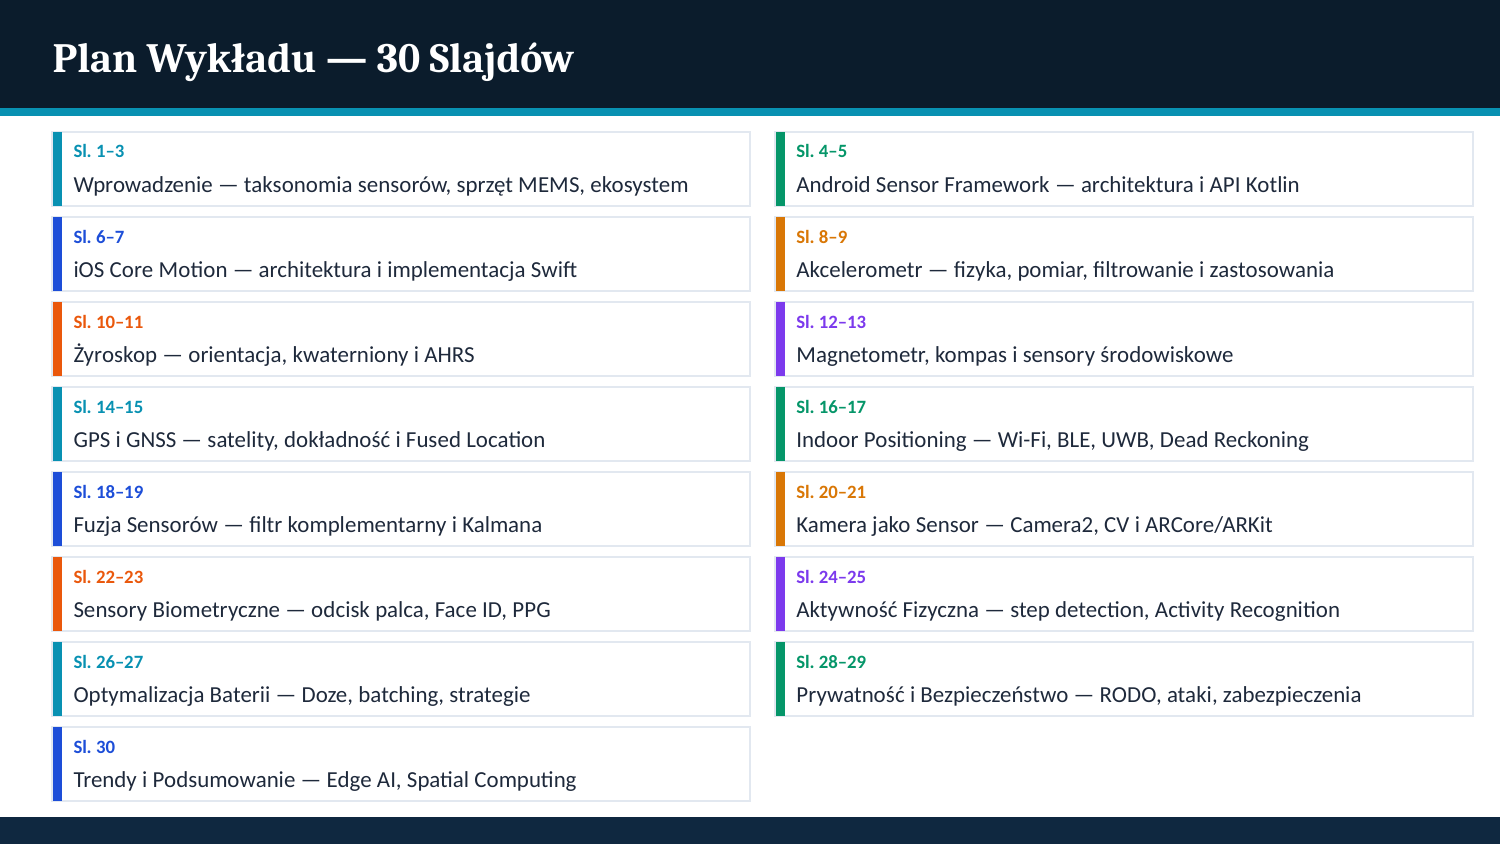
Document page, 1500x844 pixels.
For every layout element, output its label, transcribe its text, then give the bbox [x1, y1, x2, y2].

text_box [52, 727, 750, 801]
text_box Sl. 6–7 [73, 223, 201, 248]
text_box [775, 472, 1473, 546]
text_box [775, 387, 1473, 461]
text_box Akcelerometr — fizyka, pomiar, filtrowanie i zastosowania [796, 251, 1459, 285]
text_box Sl. 4–5 [796, 138, 924, 163]
text_box Plan Wykładu — 30 Slajdów [53, 9, 1448, 102]
text_box [52, 642, 750, 716]
text_box Sl. 30 [73, 733, 201, 759]
text_box Sl. 12–13 [796, 308, 924, 333]
text_box Sl. 16–17 [796, 393, 924, 418]
text_box iOS Core Motion — architektura i implementacja Swift [73, 251, 737, 285]
text_box Fuzja Sensorów — filtr komplementarny i Kalmana [73, 506, 737, 540]
text_box Wprowadzenie — taksonomia sensorów, sprzęt MEMS, ekosystem [73, 166, 737, 200]
text_box Sl. 1–3 [73, 138, 201, 163]
text_box Trendy i Podsumowanie — Edge AI, Spatial Computing [73, 761, 737, 796]
text_box Sl. 18–19 [73, 478, 201, 503]
text_box [52, 387, 750, 461]
text_box Sl. 26–27 [73, 648, 201, 674]
text_box Optymalizacja Baterii — Doze, batching, strategie [73, 676, 737, 710]
text_box [52, 217, 750, 291]
text_box [0, 0, 1500, 116]
text_box Aktywność Fizyczna — step detection, Activity Recognition [796, 591, 1459, 625]
text_box [775, 642, 1473, 716]
text_box Indoor Positioning — Wi-Fi, BLE, UWB, Dead Reckoning [796, 421, 1459, 455]
text_box [775, 217, 1473, 291]
text_box [775, 557, 1473, 631]
text_box Sensory Biometryczne — odcisk palca, Face ID, PPG [73, 591, 737, 625]
text_box [52, 302, 750, 376]
text_box GPS i GNSS — satelity, dokładność i Fused Location [73, 421, 737, 455]
text_box Prywatność i Bezpieczeństwo — RODO, ataki, zabezpieczenia [796, 676, 1459, 710]
text_box Magnetometr, kompas i sensory środowiskowe [796, 336, 1459, 370]
text_box Sl. 20–21 [796, 478, 924, 503]
text_box Sl. 14–15 [73, 393, 201, 418]
text_box Sl. 22–23 [73, 563, 201, 588]
text_box Sl. 10–11 [73, 308, 201, 333]
text_box [775, 132, 1473, 206]
text_box Sl. 24–25 [796, 563, 924, 588]
text_box [52, 557, 750, 631]
text_box [52, 472, 750, 546]
text_box Sl. 8–9 [796, 223, 924, 248]
text_box Sl. 28–29 [796, 648, 924, 674]
text_box Kamera jako Sensor — Camera2, CV i ARCore/ARKit [796, 506, 1459, 540]
text_box Android Sensor Framework — architektura i API Kotlin [796, 166, 1459, 200]
text_box [52, 132, 750, 206]
text_box [775, 302, 1473, 376]
text_box Żyroskop — orientacja, kwaterniony i AHRS [73, 336, 737, 370]
text_box [0, 817, 1500, 844]
